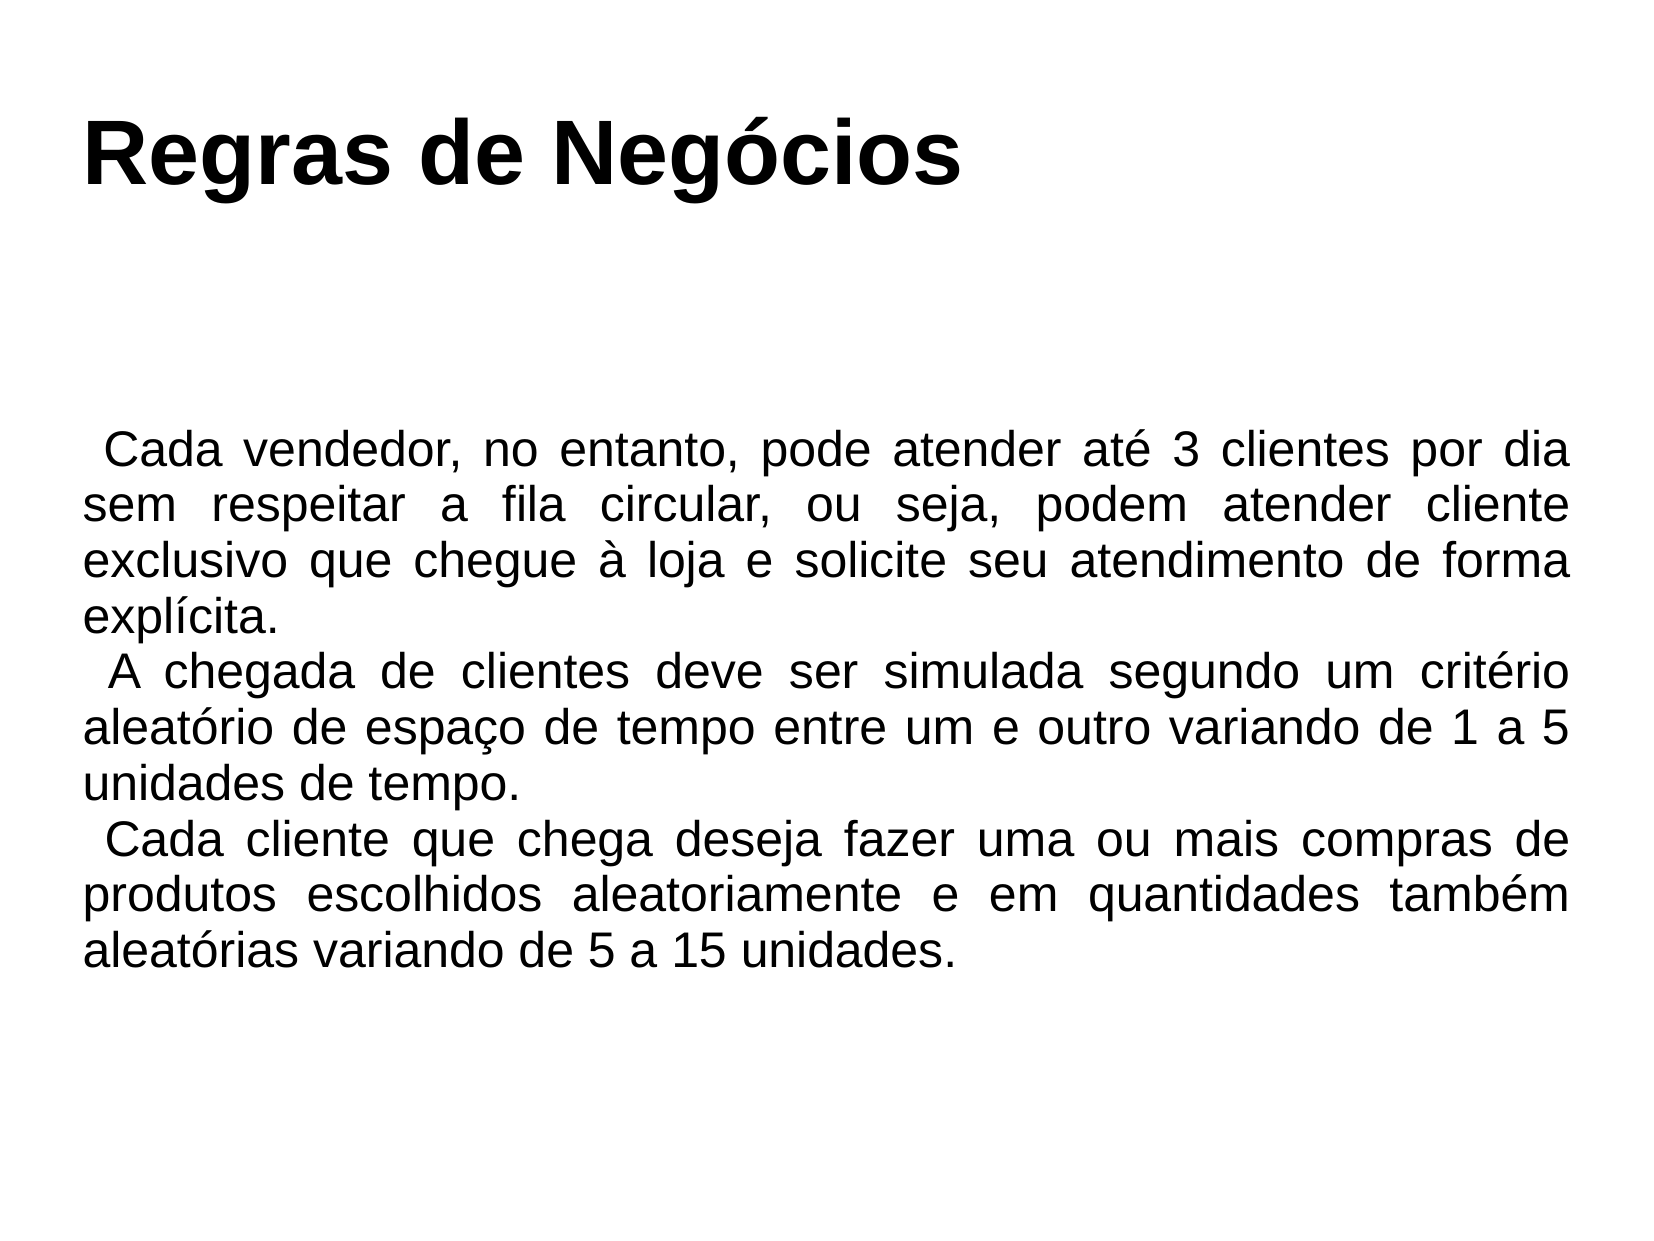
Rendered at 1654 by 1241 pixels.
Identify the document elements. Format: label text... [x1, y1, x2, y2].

subtitle Cada vendedor, no entanto, pode atender até 3 clientes por dia sem respeitar a fila circular, ou seja, podem atender cliente exclusivo que chegue à loja e solicite seu atendimento de forma explícita. A chegada de clientes deve ser simulada segundo um critério aleatório de espaço de tempo entre um e outro variando de 1 a 5 unidades de tempo. Cada cliente que chega deseja fazer uma ou mais compras de produtos escolhidos aleatoriamente e em quantidades também aleatórias variando de 5 a 15 unidades. [82, 290, 1571, 1109]
title Regras de Negócios [82, 49, 1571, 257]
